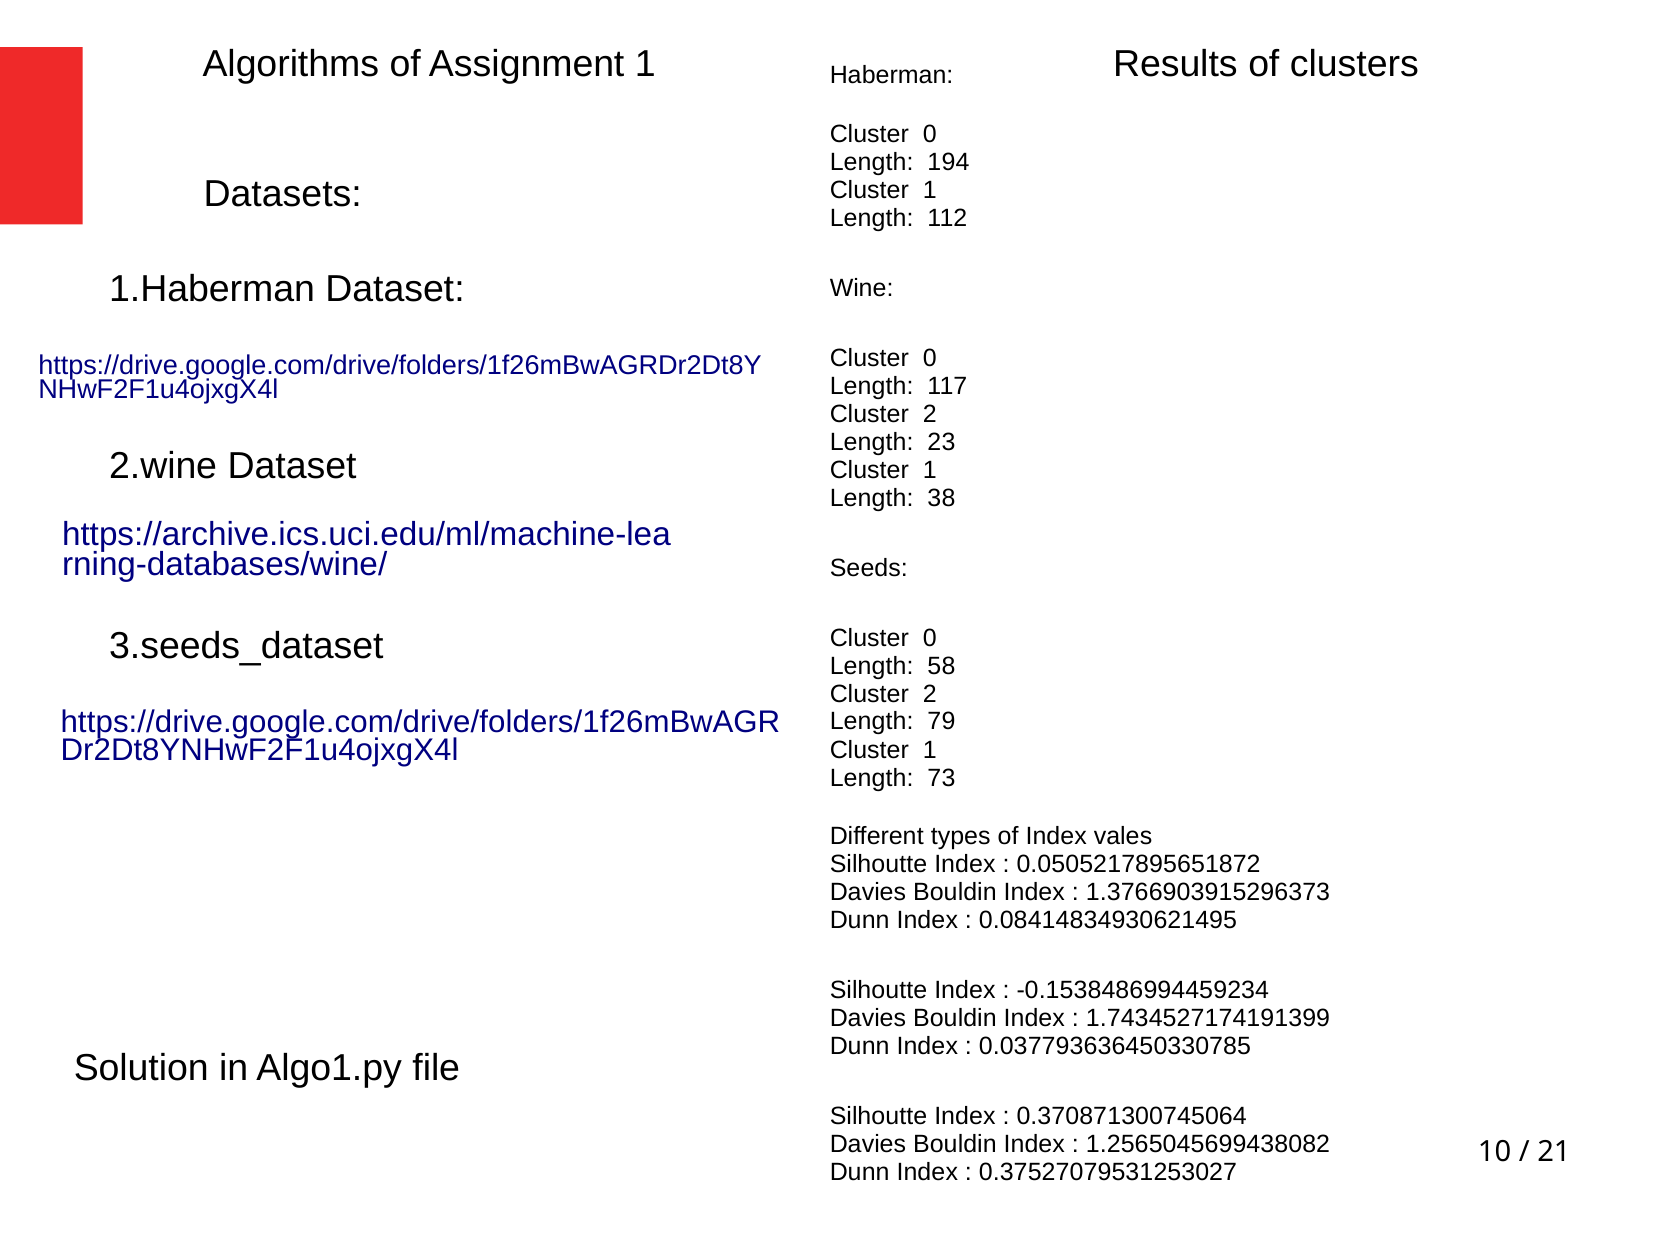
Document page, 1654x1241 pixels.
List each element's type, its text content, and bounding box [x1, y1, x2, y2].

text_box https://archive.ics.uci.edu/ml/machine-learning-databases/wine/ [47, 507, 697, 617]
text_box 2.wine Dataset [94, 437, 532, 494]
text_box Algorithms of Assignment 1 [149, 35, 709, 93]
text_box Datasets: [188, 165, 674, 223]
text_box https://drive.google.com/drive/folders/1f26mBwAGRDr2Dt8YNHwF2F1u4ojxgX4l [45, 696, 815, 804]
text_box 1.Haberman Dataset: [94, 259, 567, 317]
text_box Results of clusters [1098, 35, 1536, 93]
text_box Solution in Algo1.py file [59, 1039, 662, 1097]
text_box 3.seeds_dataset [94, 616, 485, 674]
text_box Haberman: Cluster 0 Length: 194 Cluster 1 Length: 112 Wine: Cluster 0 Length: 117 Cluster 2 Length: 23 Cluster 1 Length: 38 Seeds: Cluster 0 Length: 58 Cluster 2 Length: 79 Cluster 1 Length: 73 Different types of Index vales Silhoutte Index : 0.0505217895651872 Davies Bouldin Index : 1.3766903915296373 Dunn Index : 0.08414834930621495 Silhoutte Index : -0.1538486994459234 Davies Bouldin Index : 1.7434527174191399 Dunn Index : 0.037793636450330785 Silhoutte Index : 0.370871300745064 Davies Bouldin Index : 1.2565045699438082 Dunn Index : 0.37527079531253027 [814, 53, 1591, 1193]
text_box https://drive.google.com/drive/folders/1f26mBwAGRDr2Dt8YNHwF2F1u4ojxgX4l [23, 342, 793, 414]
